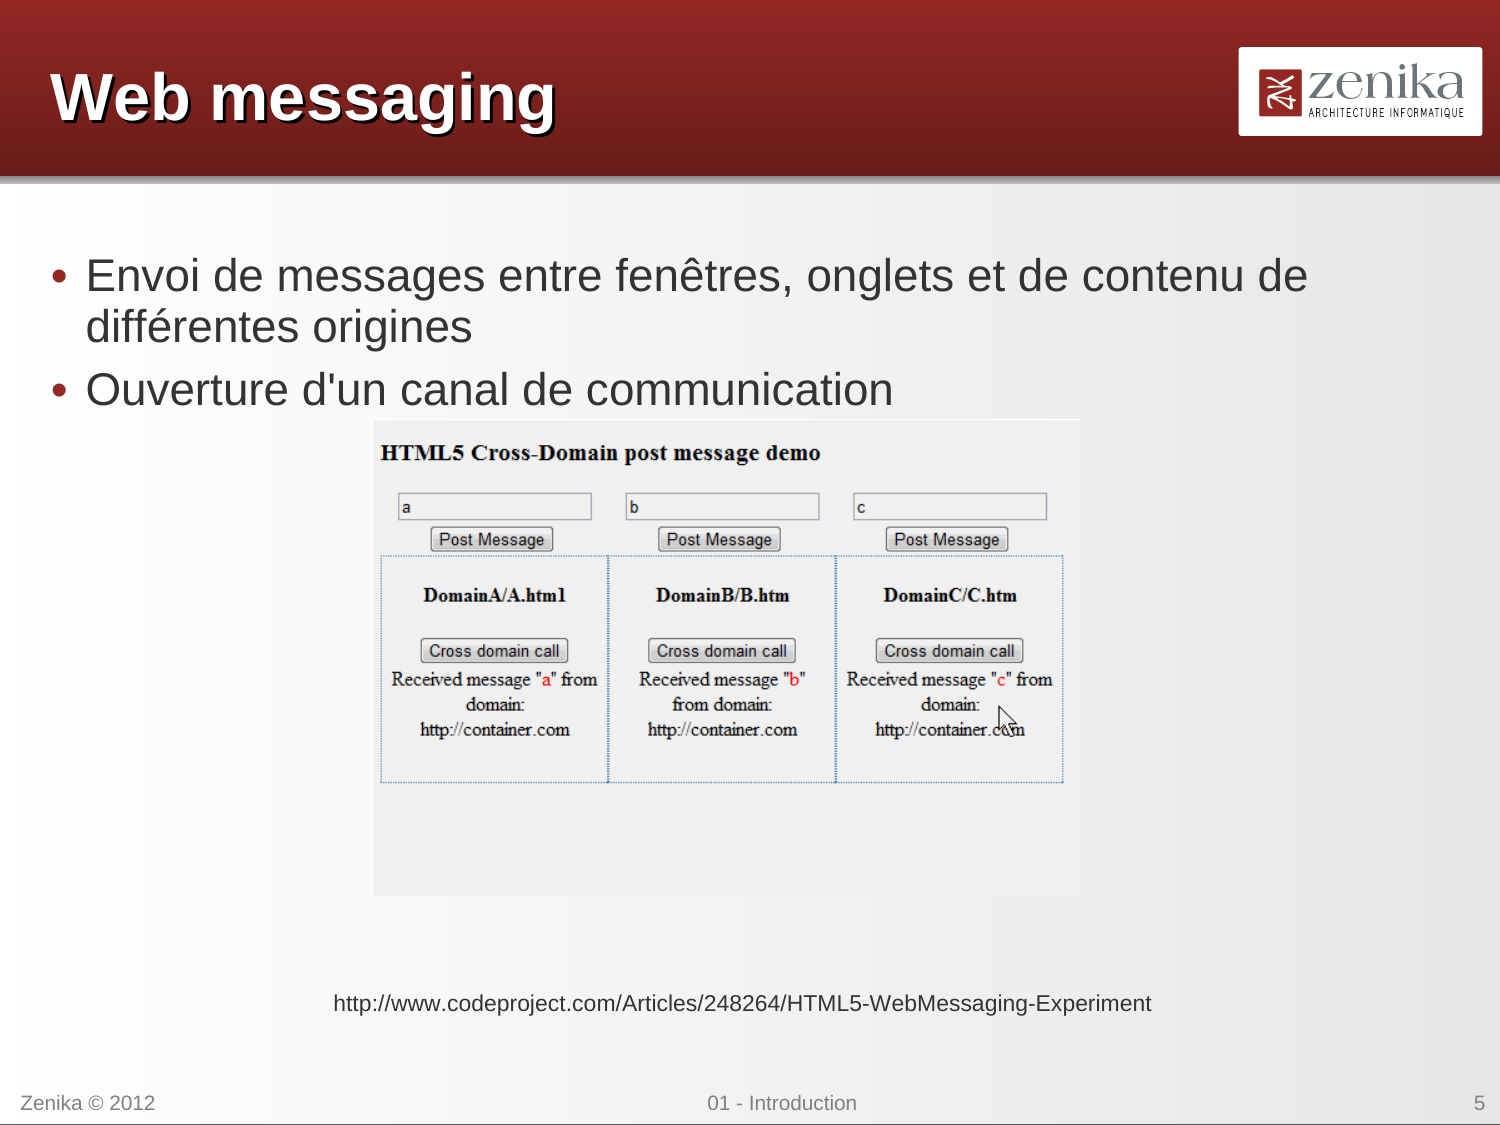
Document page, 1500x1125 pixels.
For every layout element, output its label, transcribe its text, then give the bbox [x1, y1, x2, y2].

list Envoi de messages entre fenêtres, onglets et de contenu de différentes origines Ouverture d'un canal de communication http://www.codeproject.com/Articles/248264/HTML5-WebMessaging-Experiment [50, 249, 1435, 1079]
title Web messaging [50, 15, 1206, 180]
picture [1257, 58, 1464, 125]
picture [372, 419, 1081, 896]
